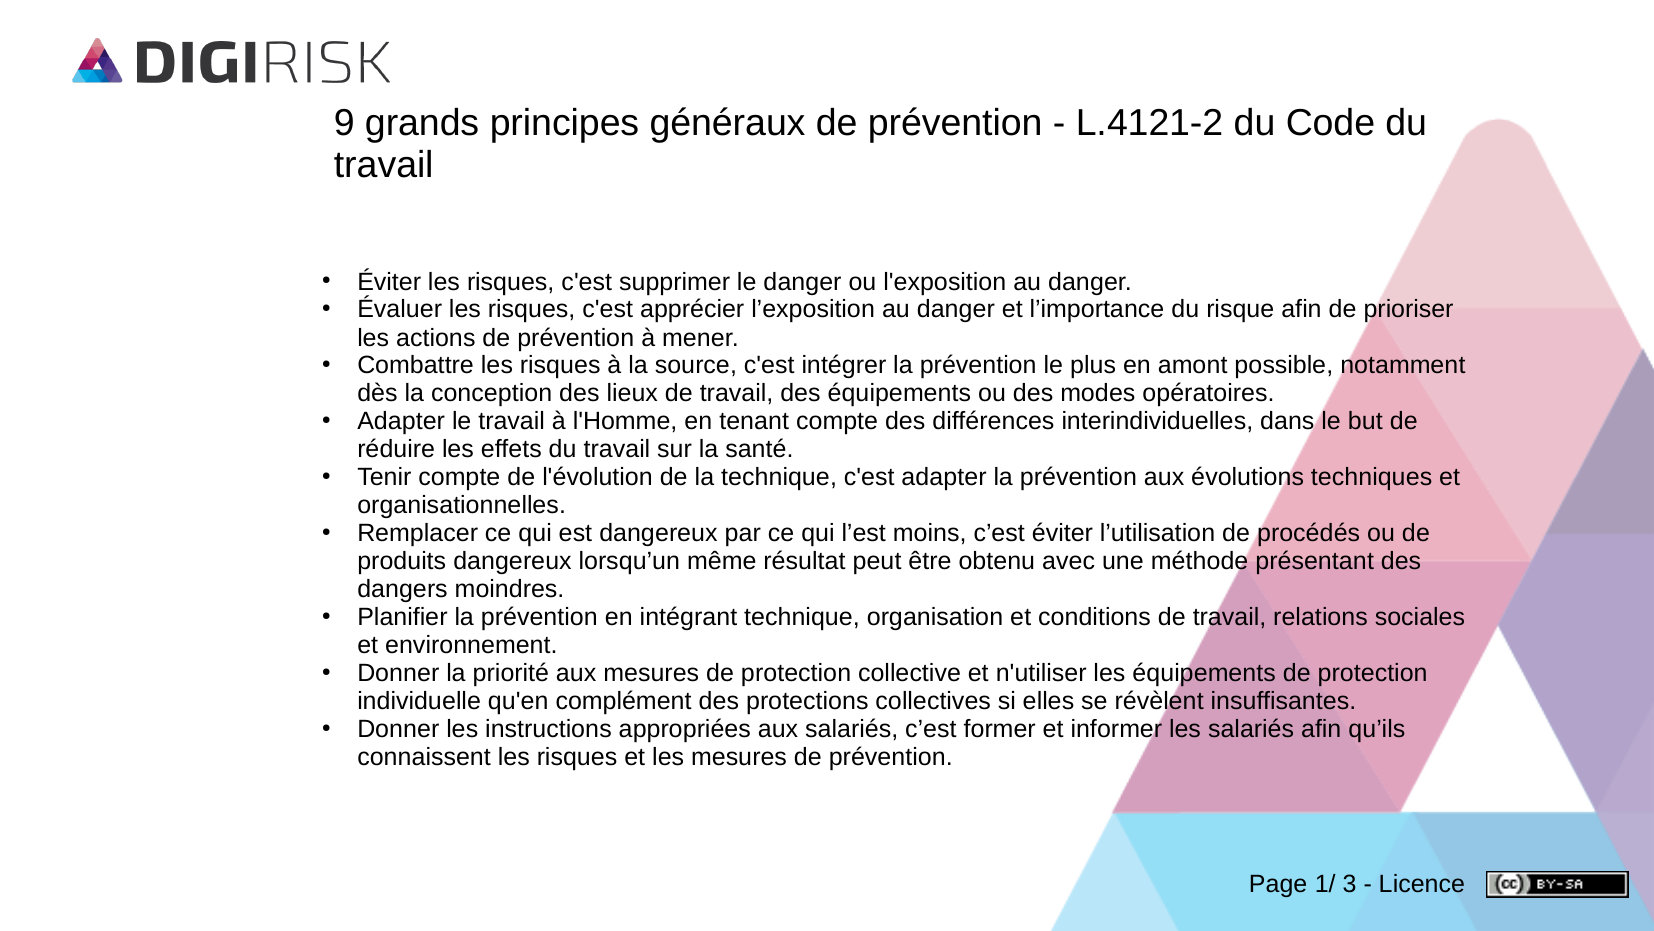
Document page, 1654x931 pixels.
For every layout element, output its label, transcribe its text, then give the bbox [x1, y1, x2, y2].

picture [70, 35, 390, 83]
text_box Éviter les risques, c'est supprimer le danger ou l'exposition au danger. Évaluer les risques, c'est apprécier l’exposition au danger et l’importance du risque afin de prioriser les actions de prévention à mener. Combattre les risques à la source, c'est intégrer la prévention le plus en amont possible, notamment dès la conception des lieux de travail, des équipements ou des modes opératoires. Adapter le travail à l'Homme, en tenant compte des différences interindividuelles, dans le but de réduire les effets du travail sur la santé. Tenir compte de l'évolution de la technique, c'est adapter la prévention aux évolutions techniques et organisationnelles. Remplacer ce qui est dangereux par ce qui l’est moins, c’est éviter l’utilisation de procédés ou de produits dangereux lorsqu’un même résultat peut être obtenu avec une méthode présentant des dangers moindres. Planifier la prévention en intégrant technique, organisation et conditions de travail, relations sociales et environnement. Donner la priorité aux mesures de protection collective et n'utiliser les équipements de protection individuelle qu'en complément des protections collectives si elles se révèlent insuffisantes. Donner les instructions appropriées aux salariés, c’est former et informer les salariés afin qu’ils connaissent les risques et les mesures de prévention. [307, 259, 1489, 792]
picture [1486, 871, 1629, 898]
text_box 9 grands principes généraux de prévention - L.4121-2 du Code du travail [318, 94, 1501, 194]
